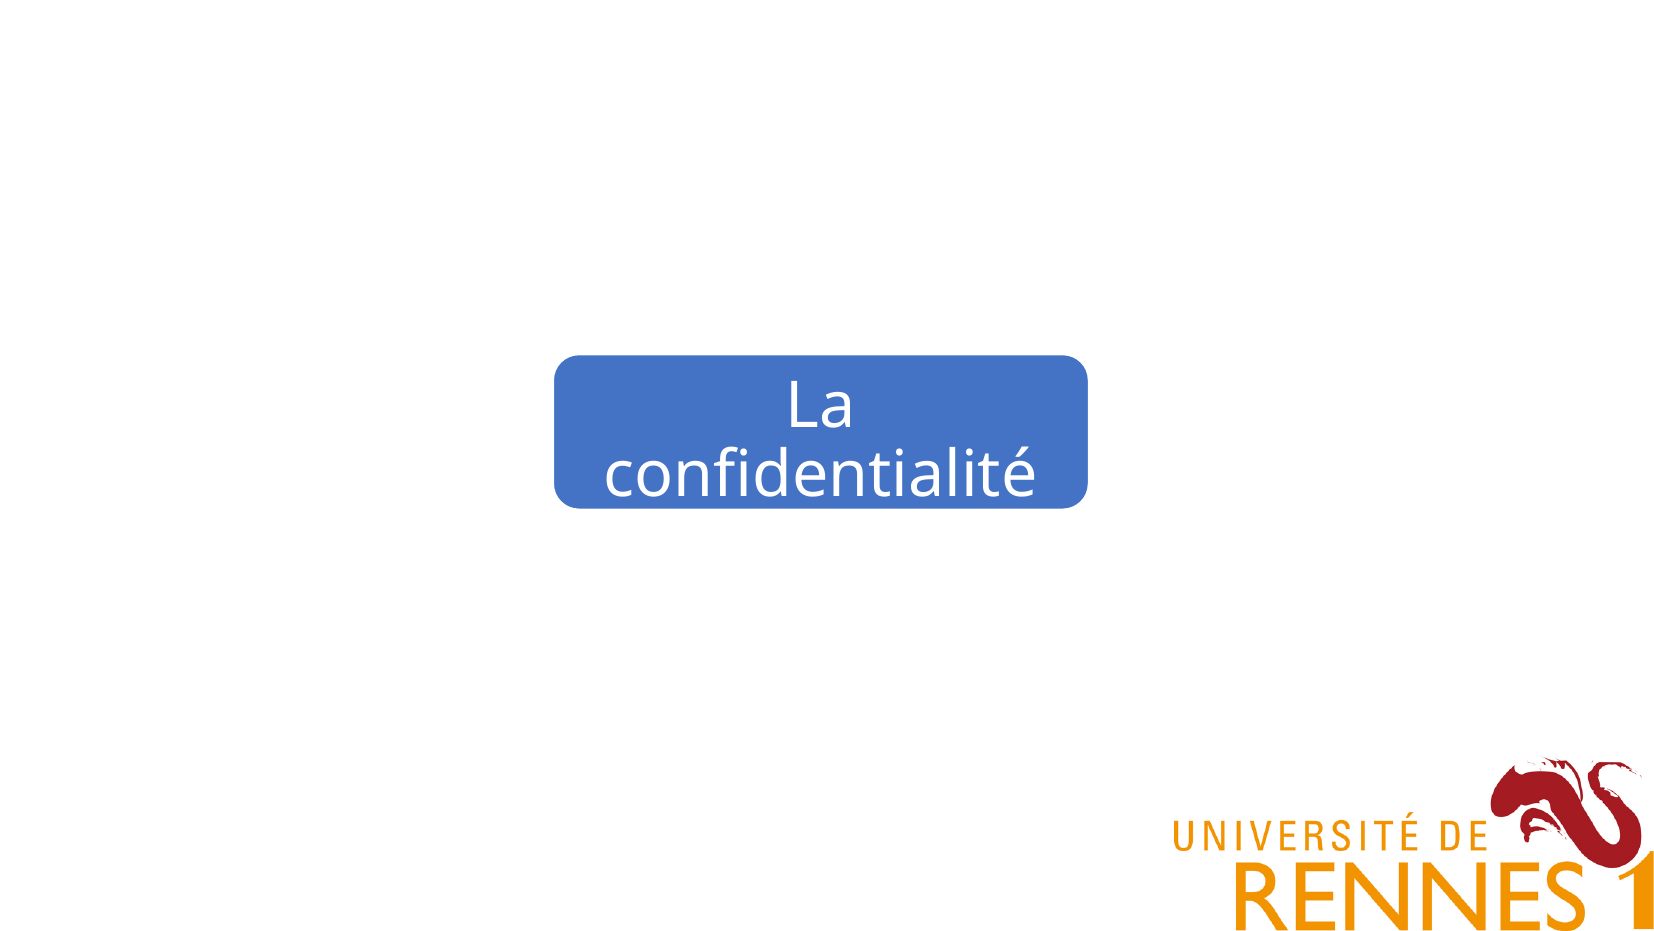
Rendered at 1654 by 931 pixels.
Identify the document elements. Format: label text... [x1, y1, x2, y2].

text_box La confidentialité [552, 354, 1089, 510]
picture [1174, 756, 1654, 931]
